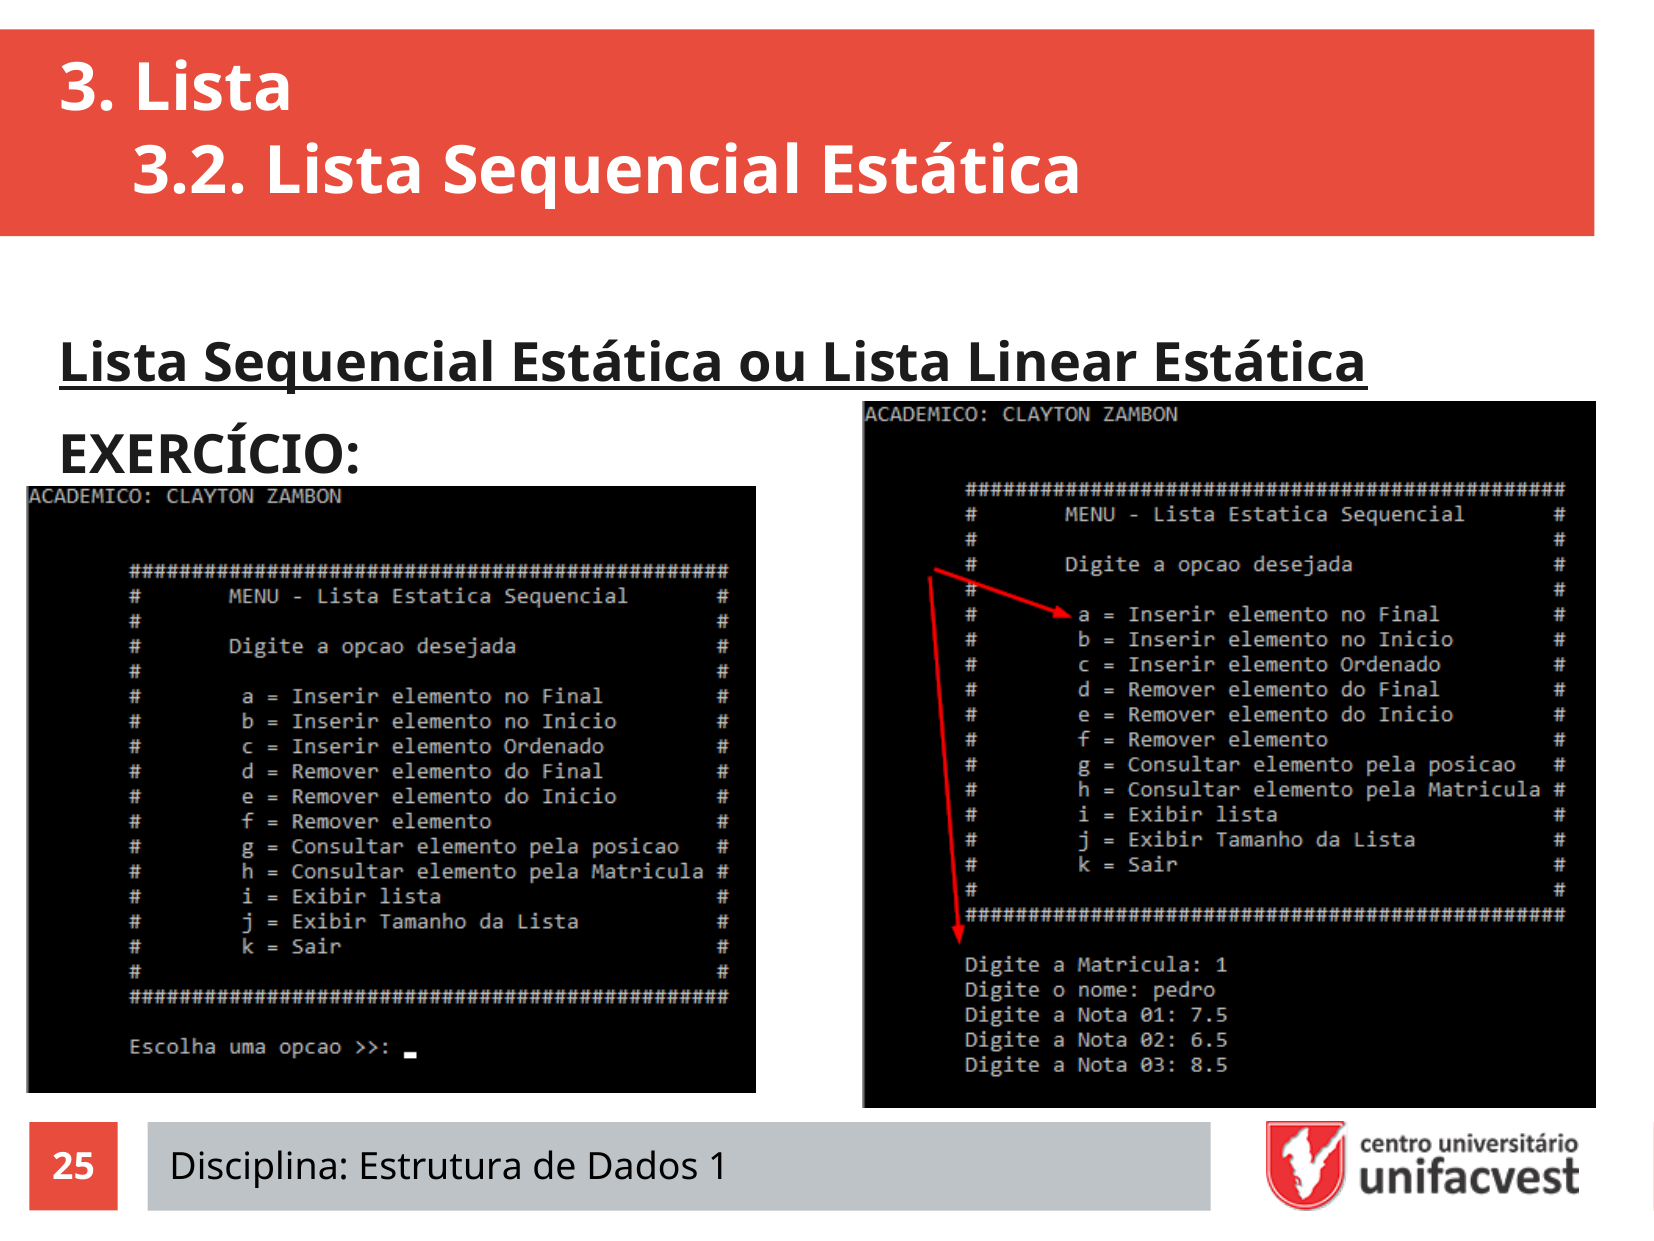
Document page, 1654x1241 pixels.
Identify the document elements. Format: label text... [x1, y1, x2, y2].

text_box [1238, 1120, 1654, 1212]
picture [862, 401, 1596, 1108]
title 3. Lista 3.2. Lista Sequencial Estática [59, 59, 1595, 207]
list Lista Sequencial Estática ou Lista Linear Estática EXERCÍCIO: [59, 324, 1566, 1093]
text_box Disciplina: Estrutura de Dados 1 [154, 1132, 1205, 1196]
picture [1266, 1121, 1579, 1211]
picture [26, 486, 756, 1093]
